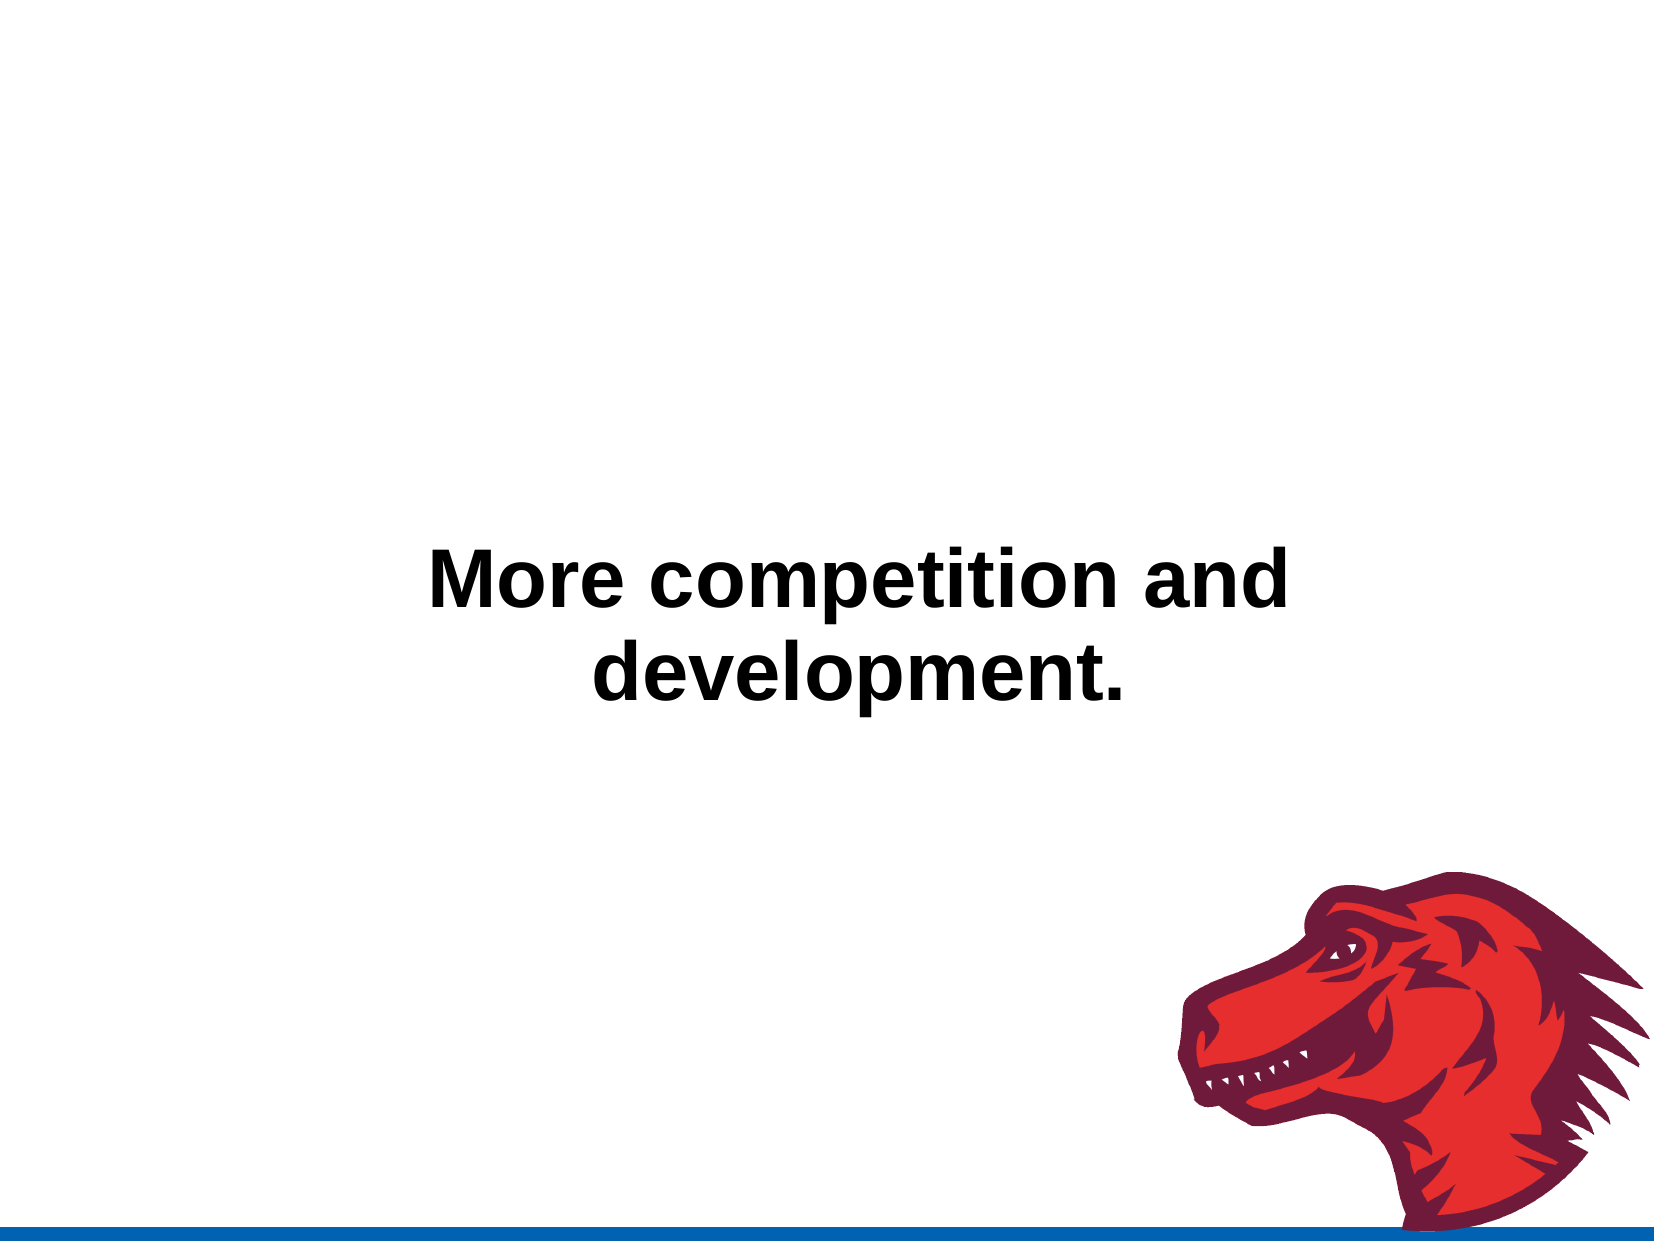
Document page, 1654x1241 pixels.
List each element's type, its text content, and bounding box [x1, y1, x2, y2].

text_box More competition and development. [412, 525, 1308, 726]
picture [1171, 872, 1654, 1241]
